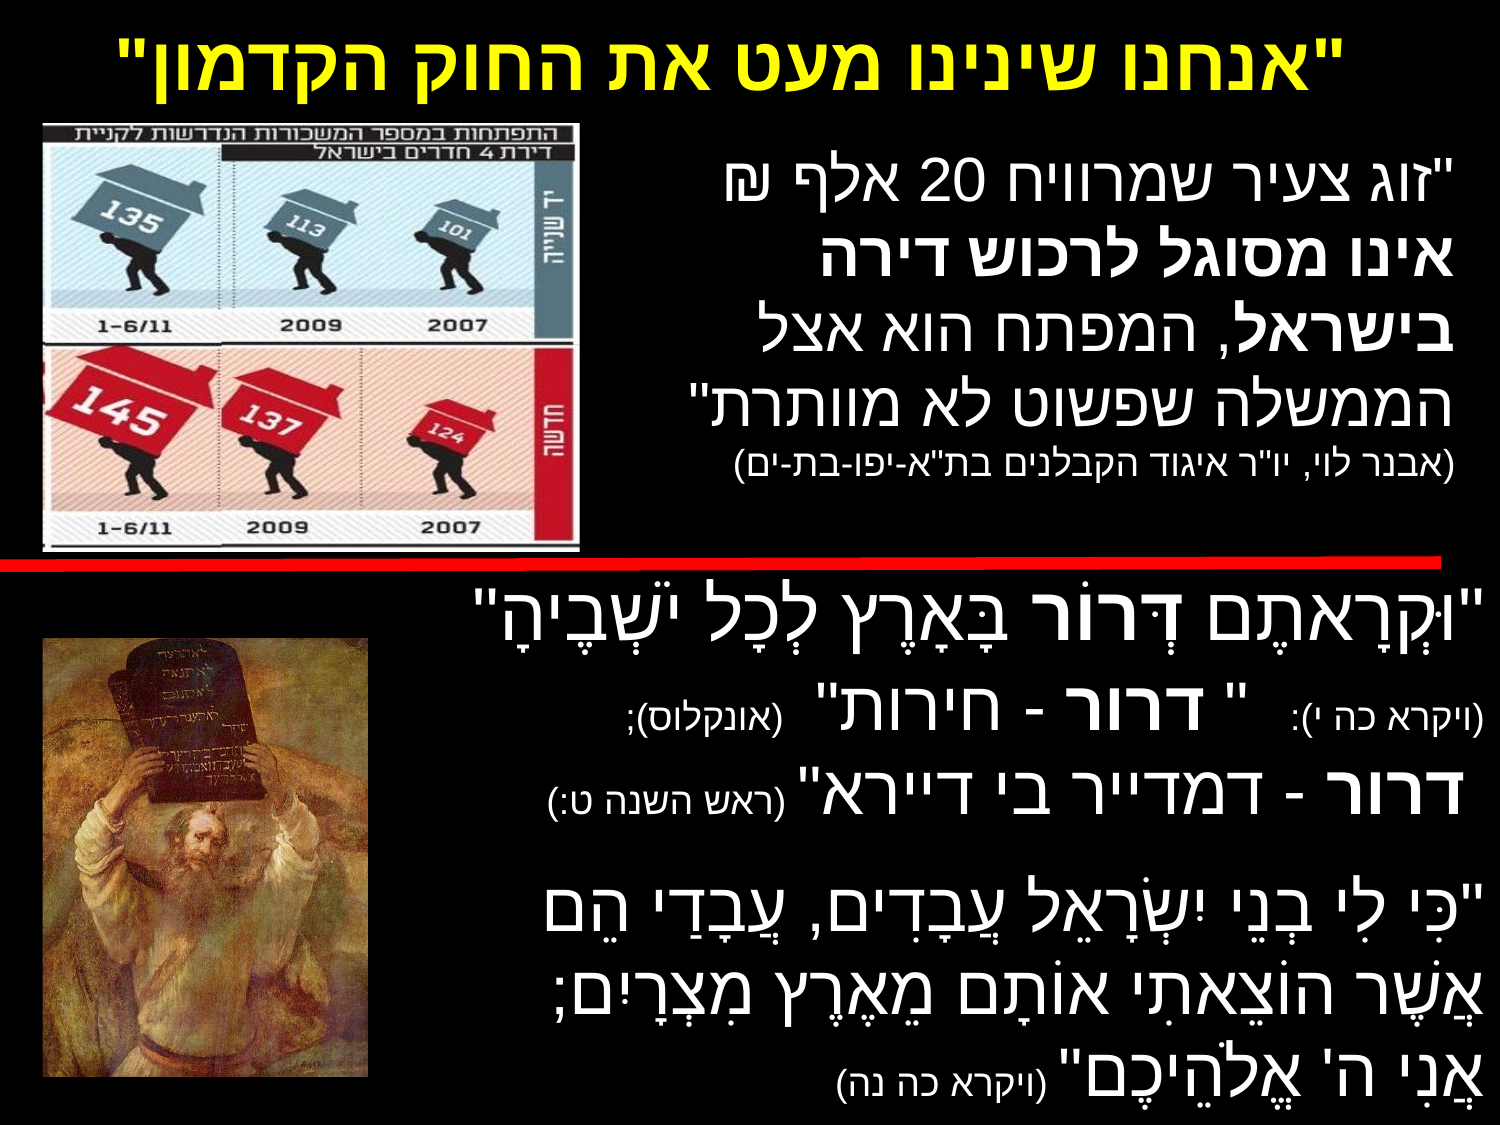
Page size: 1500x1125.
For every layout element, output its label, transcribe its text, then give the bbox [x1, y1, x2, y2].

text_box "אנחנו שינינו מעט את החוק הקדמון" [34, 0, 1428, 146]
text_box [42, 146, 580, 552]
text_box "וּקְרָאתֶם דְּרוֹר בָּאָרֶץ לְכָל יֹשְׁבֶיהָ" (ויקרא כה י): " דרור - חירות" (אונקלוס); דרור - דמדייר בי דיירא" (ראש השנה ט:) "כִּי לִי בְנֵי יִשְׂרָאֵל עֲבָדִים, עֲבָדַי הֵם אֲשֶׁר הוֹצֵאתִי אוֹתָם מֵאֶרֶץ מִצְרָיִם; אֲנִי ה' אֱלֹהֵיכֶם" (ויקרא כה נה) [435, 550, 1500, 1050]
text_box [42, 638, 368, 1077]
text_box "זוג צעיר שמרוויח 20 אלף ₪ אינו מסוגל לרכוש דירה בישראל, המפתח הוא אצל הממשלה שפשוט לא מוותרת" (אבנר לוי, יו"ר איגוד הקבלנים בת"א-יפו-בת-ים) [616, 123, 1471, 552]
